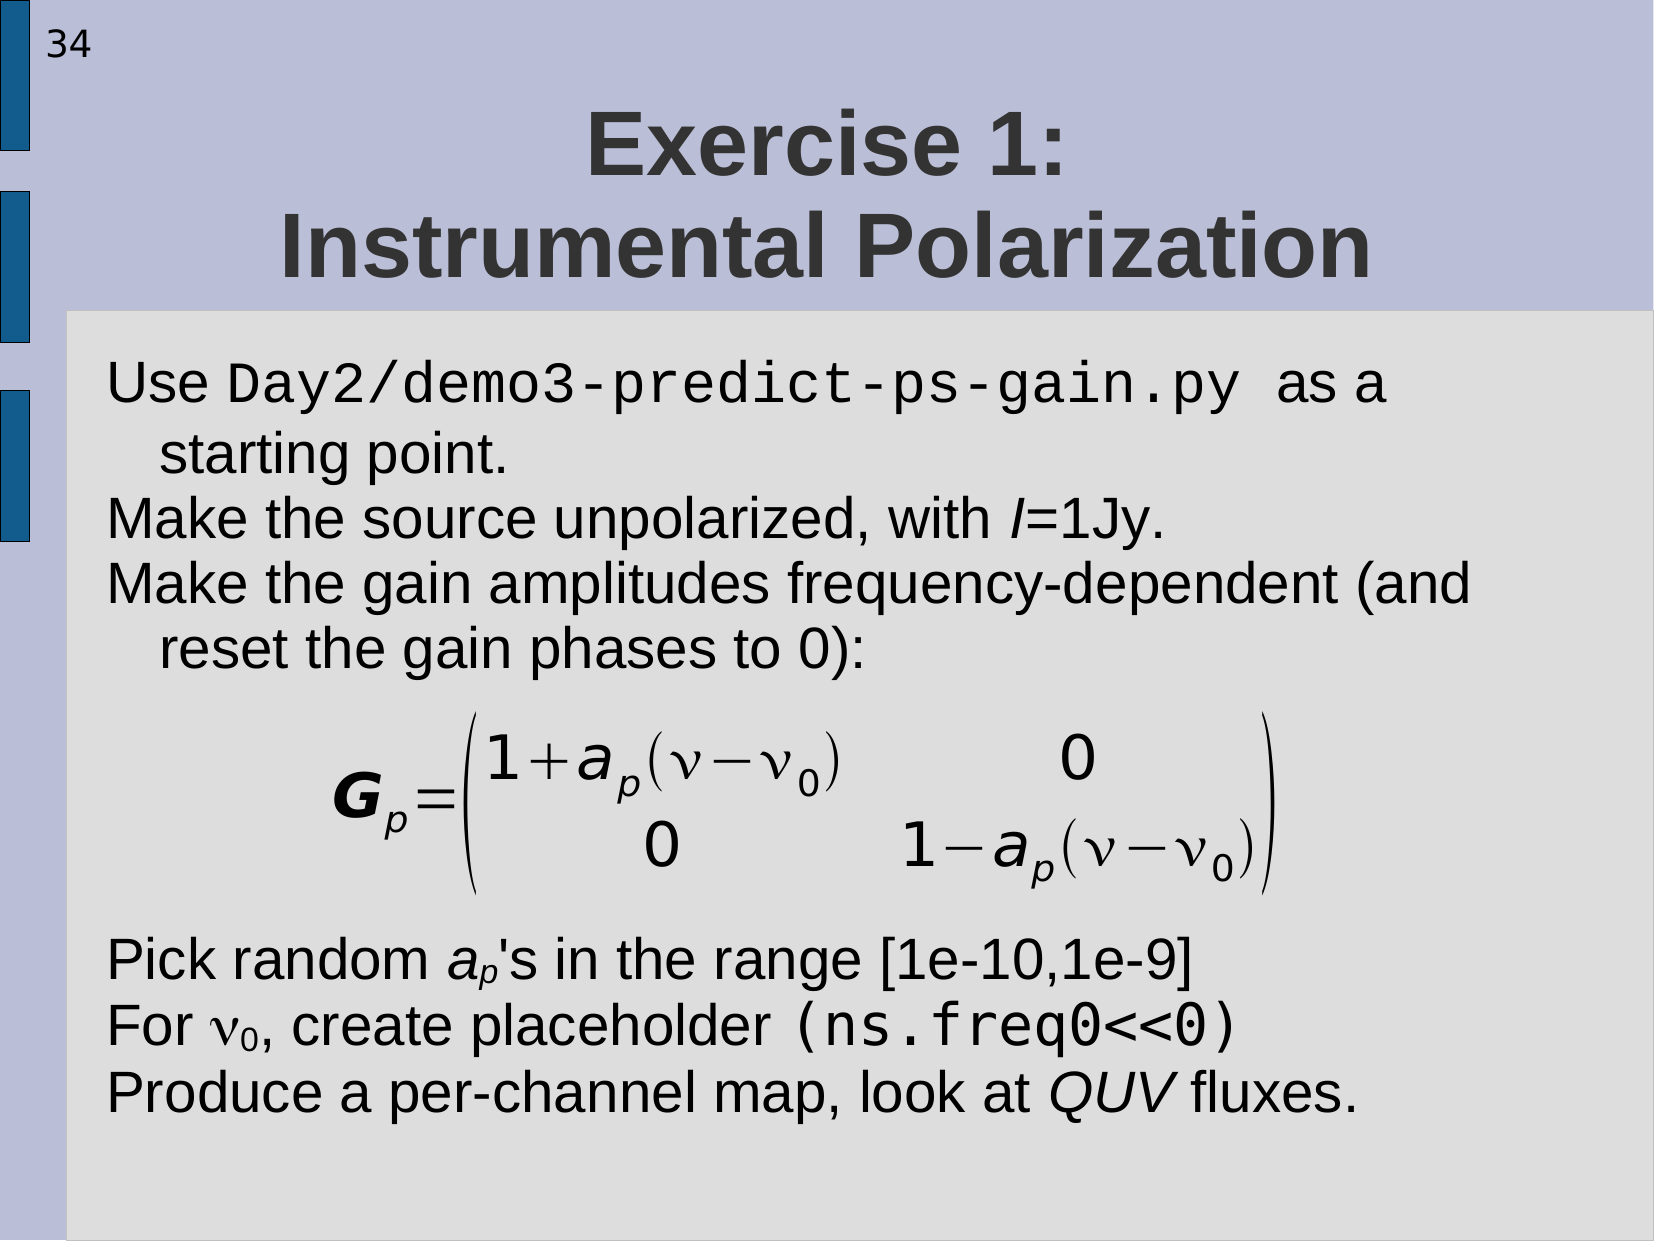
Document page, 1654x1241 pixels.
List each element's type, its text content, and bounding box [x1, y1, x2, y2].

list Pick random ap's in the range [1e-10,1e-9] For 0, create placeholder (ns.freq0<<0) Produce a per-channel map, look at QUV fluxes. [88, 926, 1625, 1173]
title Exercise 1: Instrumental Polarization [121, 87, 1534, 302]
text_box <number> [32, 15, 267, 89]
chart [324, 708, 1286, 900]
list Use Day2/demo3-predict-ps-gain.py as a starting point. Make the source unpolarized, with I=1Jy. Make the gain amplitudes frequency-dependent (and reset the gain phases to 0): [88, 350, 1531, 689]
